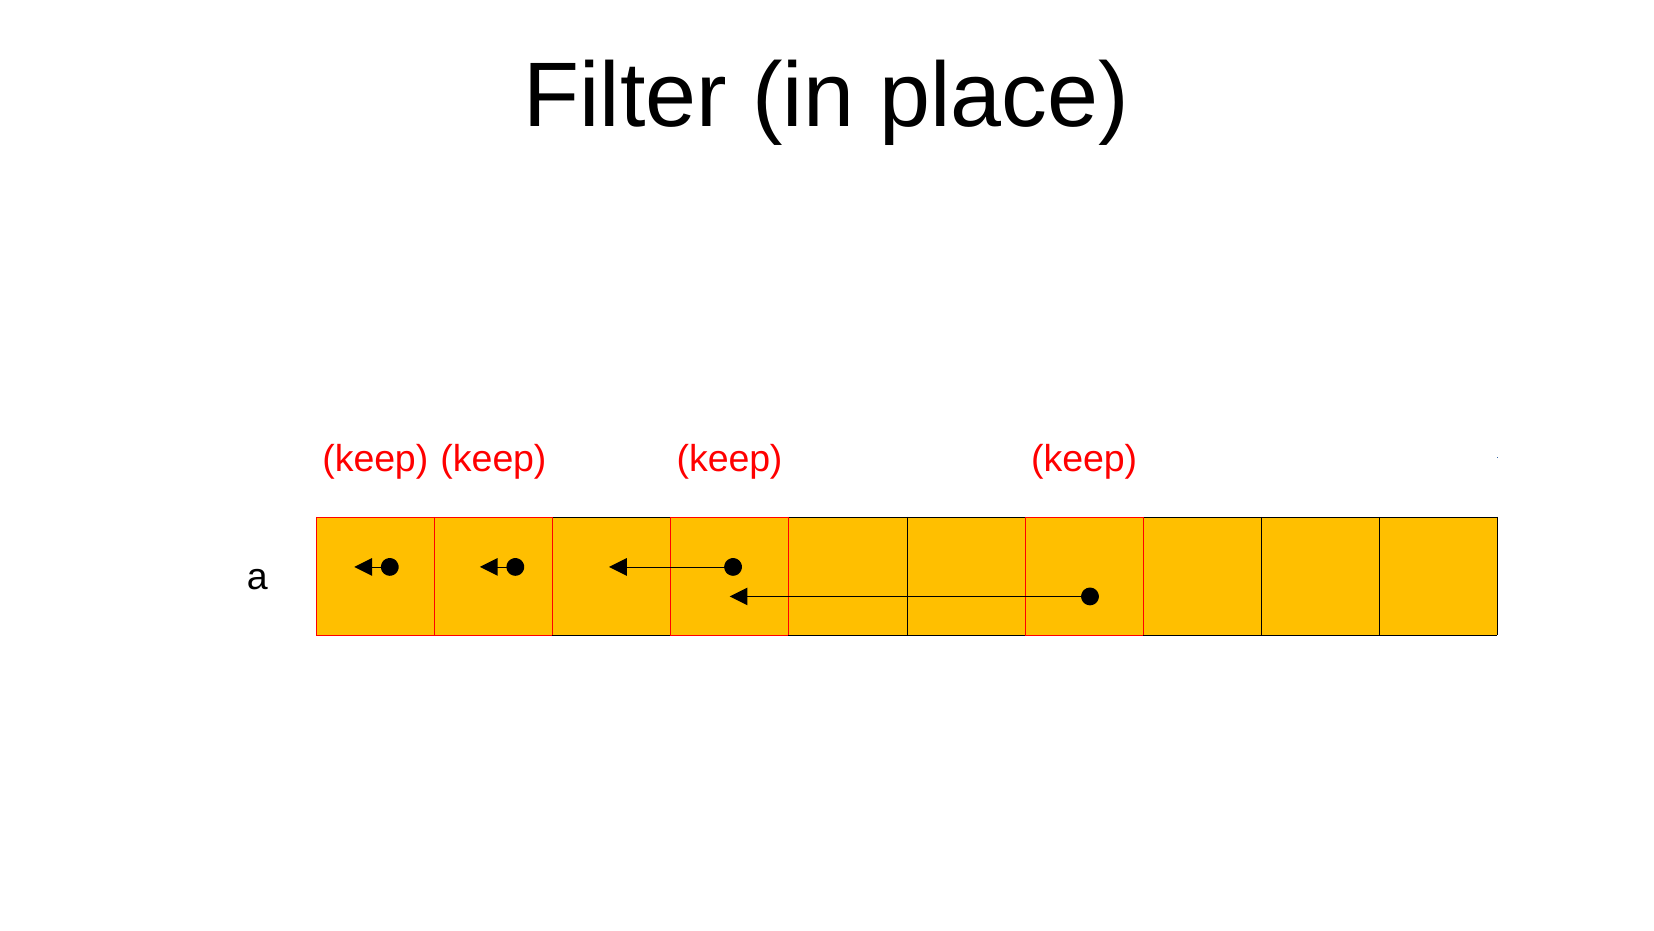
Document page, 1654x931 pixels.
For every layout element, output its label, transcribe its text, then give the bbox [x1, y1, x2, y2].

table_header [198, 163, 316, 281]
table_cell [1025, 636, 1143, 753]
table_cell [789, 399, 907, 517]
title Filter (in place) [389, 35, 1264, 154]
table_cell [907, 281, 1025, 399]
table_cell [1143, 636, 1261, 753]
table_cell [1025, 281, 1143, 399]
table_cell [1261, 281, 1379, 399]
table_cell [434, 636, 552, 753]
table_header [1379, 163, 1497, 281]
table_cell [1261, 399, 1379, 517]
table_cell (keep) [434, 399, 552, 517]
table_header [316, 163, 434, 281]
table_cell [198, 399, 316, 517]
table_cell [789, 636, 907, 753]
table_cell (keep) [316, 399, 434, 517]
table_cell [789, 281, 907, 399]
table_cell [789, 518, 907, 596]
table_cell [198, 281, 316, 399]
table_cell [907, 399, 1025, 517]
table_cell [671, 281, 789, 399]
table_cell [1143, 399, 1261, 517]
table_header [552, 163, 671, 281]
table_cell [552, 281, 671, 399]
table_cell [1144, 518, 1261, 635]
table_cell [1026, 518, 1143, 635]
table_cell [316, 636, 434, 753]
table_cell [671, 518, 788, 635]
table_cell [553, 518, 670, 635]
table_cell [552, 399, 671, 517]
table_cell (keep) [1025, 399, 1143, 517]
table_cell [908, 597, 1025, 635]
table_cell (keep) [671, 399, 789, 517]
table_cell [1261, 636, 1379, 753]
table_header [1261, 163, 1379, 281]
table_cell [1262, 518, 1379, 635]
table_cell [435, 518, 552, 635]
table_cell [198, 635, 316, 753]
table_cell [1380, 518, 1497, 635]
table_cell [671, 636, 789, 753]
table_cell [317, 518, 434, 635]
table_cell [1143, 281, 1261, 399]
table_cell [316, 281, 434, 399]
table_cell a [198, 517, 316, 635]
table_cell [789, 597, 907, 635]
table_header [1025, 163, 1143, 281]
table_cell [1379, 281, 1497, 399]
table_header [907, 163, 1025, 281]
table_header [434, 163, 552, 281]
table_header [1143, 163, 1261, 281]
table_cell [1379, 636, 1497, 753]
table_cell [434, 281, 552, 399]
table_header [671, 163, 789, 281]
table_cell [1379, 399, 1497, 517]
table_cell [908, 518, 1025, 596]
table_cell [552, 636, 671, 753]
table_header [789, 163, 907, 281]
table_cell [907, 636, 1025, 753]
